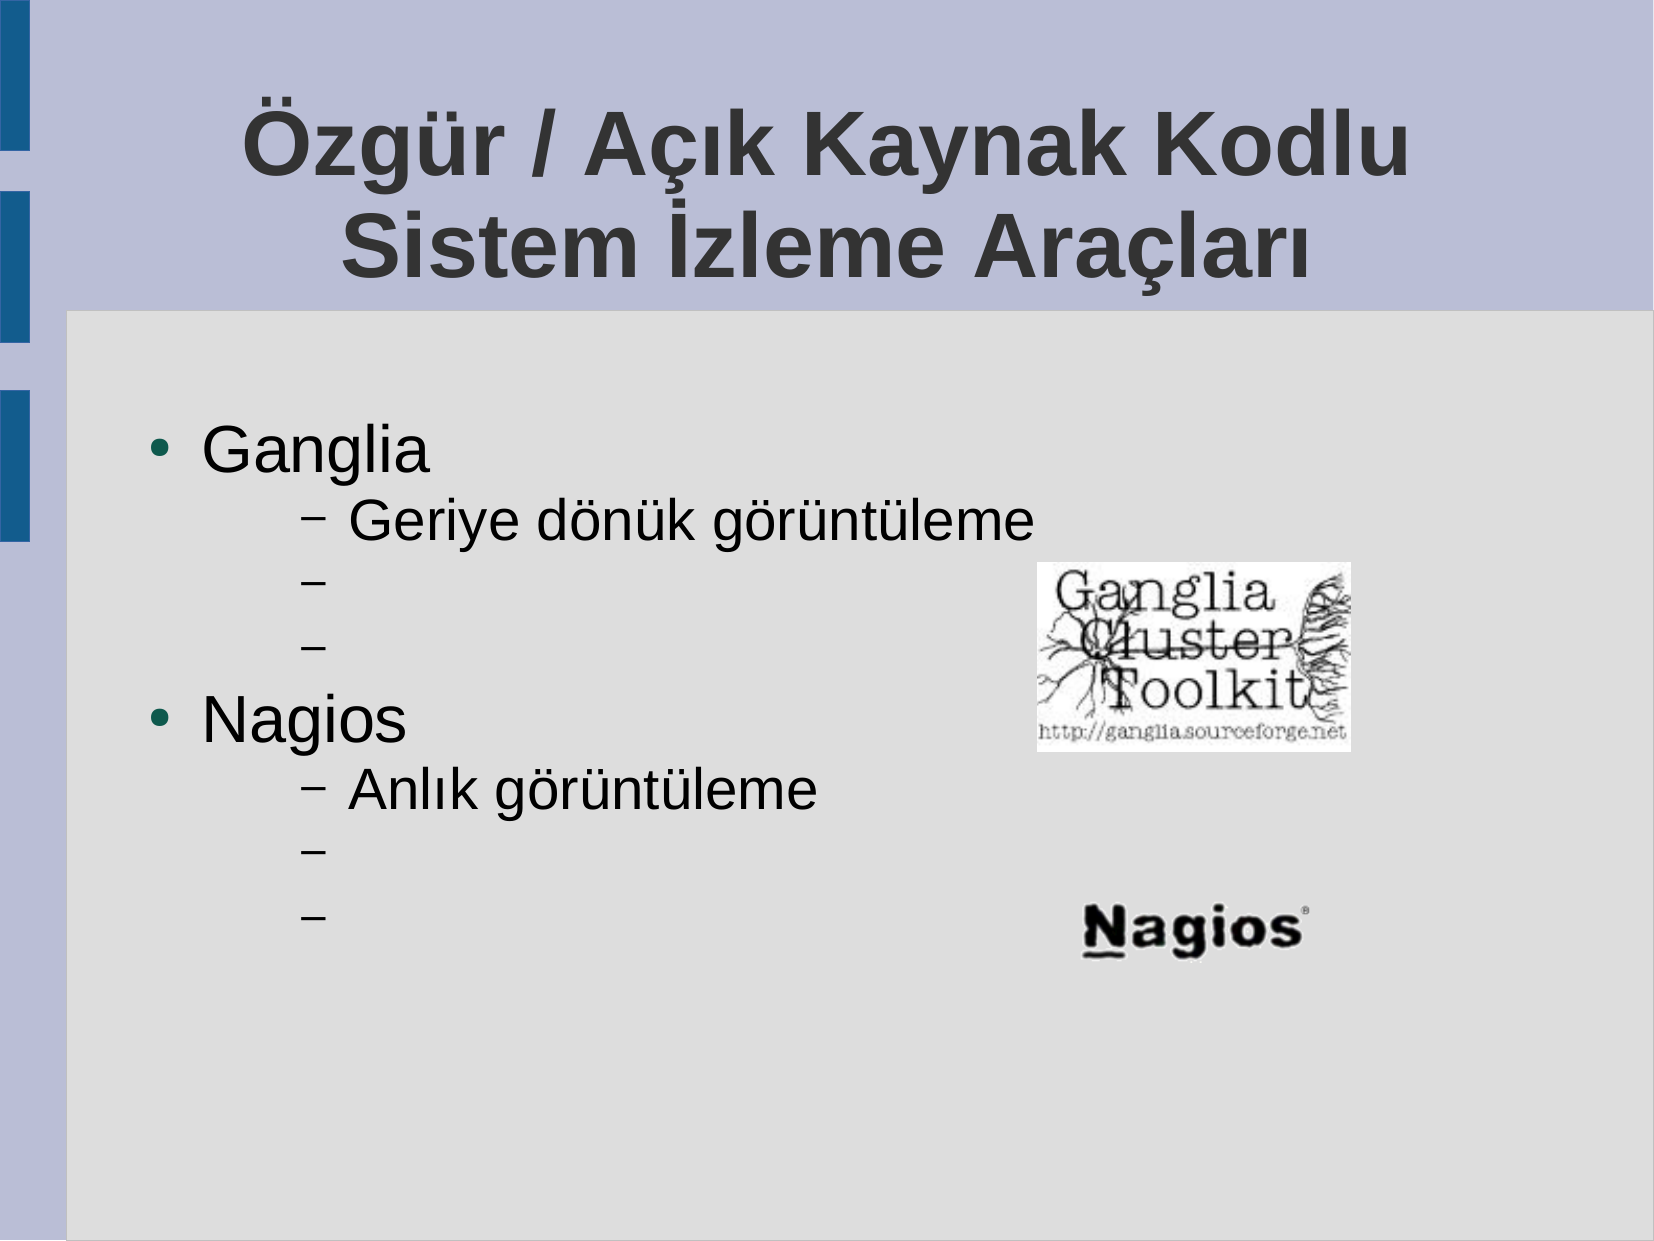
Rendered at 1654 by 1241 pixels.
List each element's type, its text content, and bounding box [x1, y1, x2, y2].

list Ganglia Geriye dönük görüntüleme Nagios Anlık görüntüleme [112, 412, 1525, 1015]
title Özgür / Açık Kaynak Kodlu Sistem İzleme Araçları [121, 76, 1534, 313]
picture [1078, 899, 1313, 963]
picture [1037, 562, 1351, 753]
